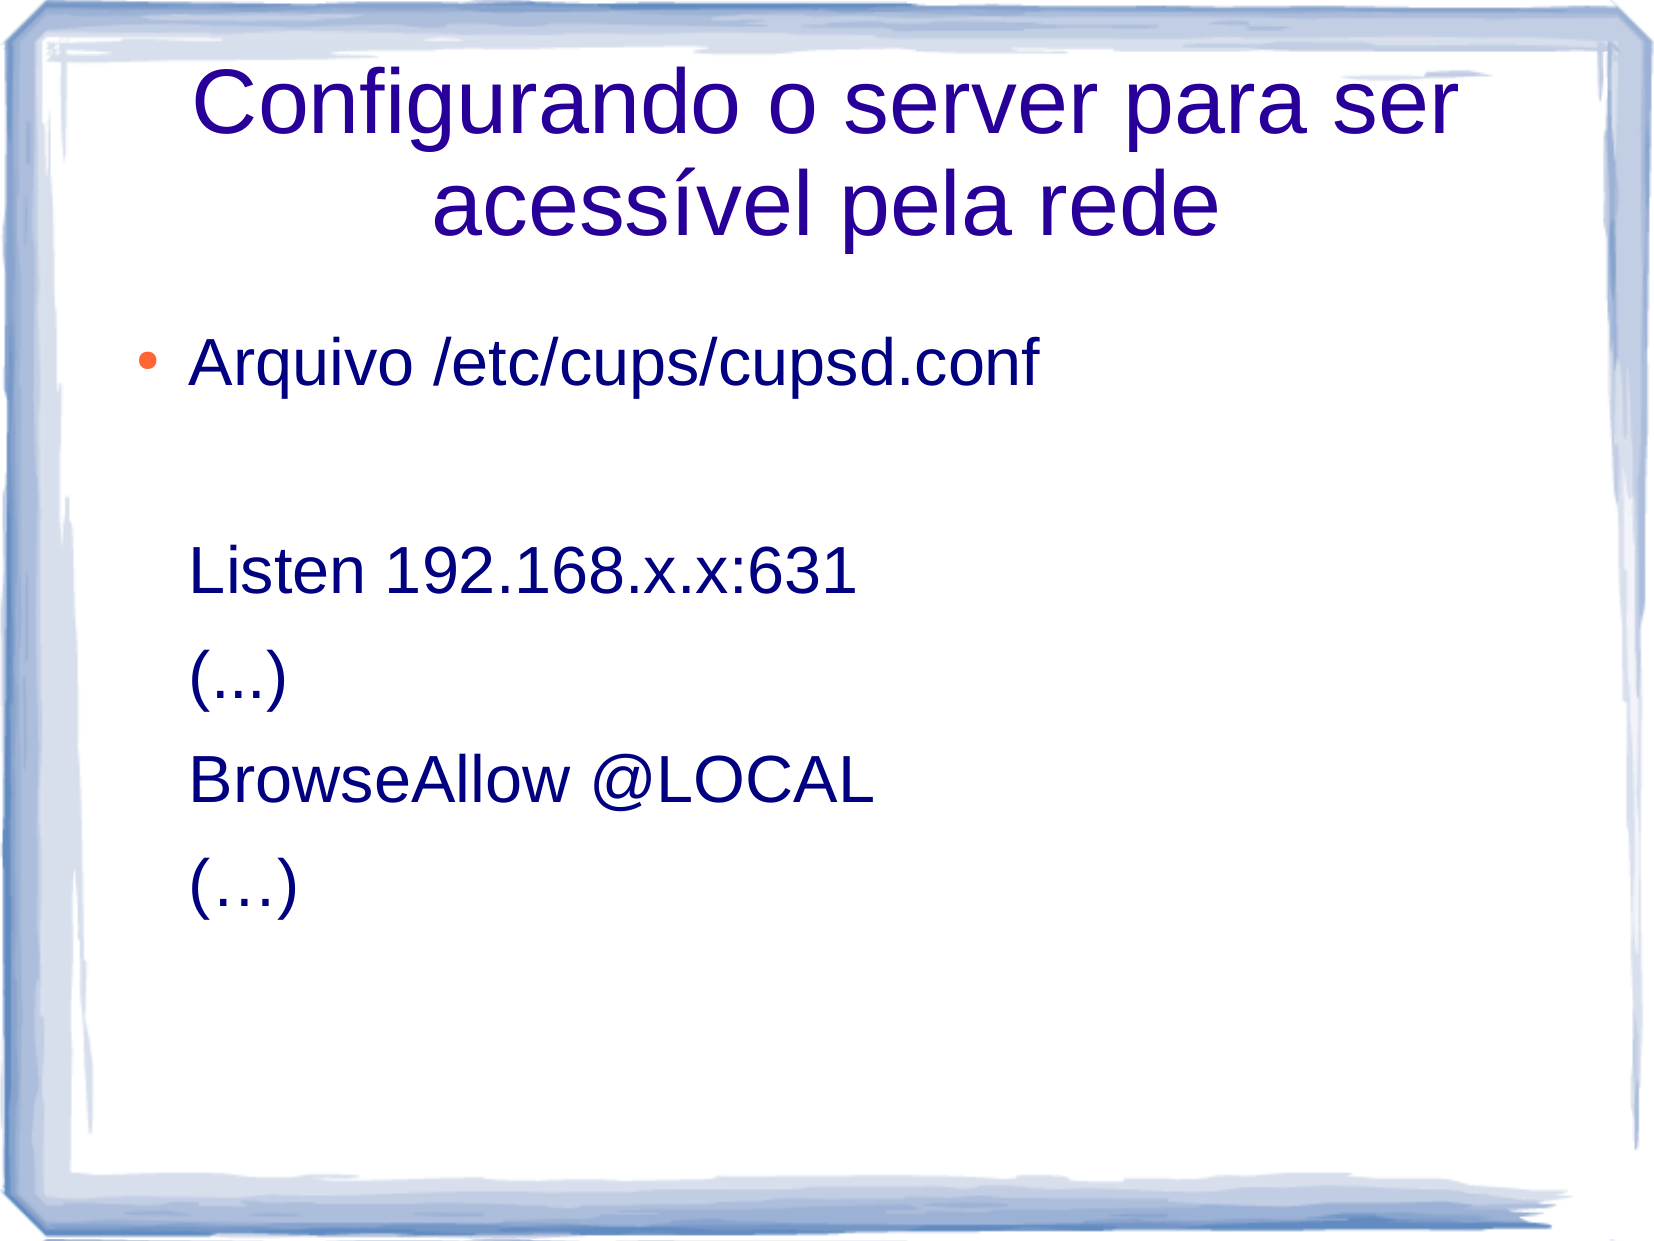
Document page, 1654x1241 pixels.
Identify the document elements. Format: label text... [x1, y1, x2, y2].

picture [0, 0, 1654, 1241]
title Configurando o server para ser acessível pela rede [82, 49, 1571, 257]
list Arquivo /etc/cups/cupsd.conf Listen 192.168.x.x:631 (...) BrowseAllow @LOCAL (…) [118, 324, 1571, 1045]
